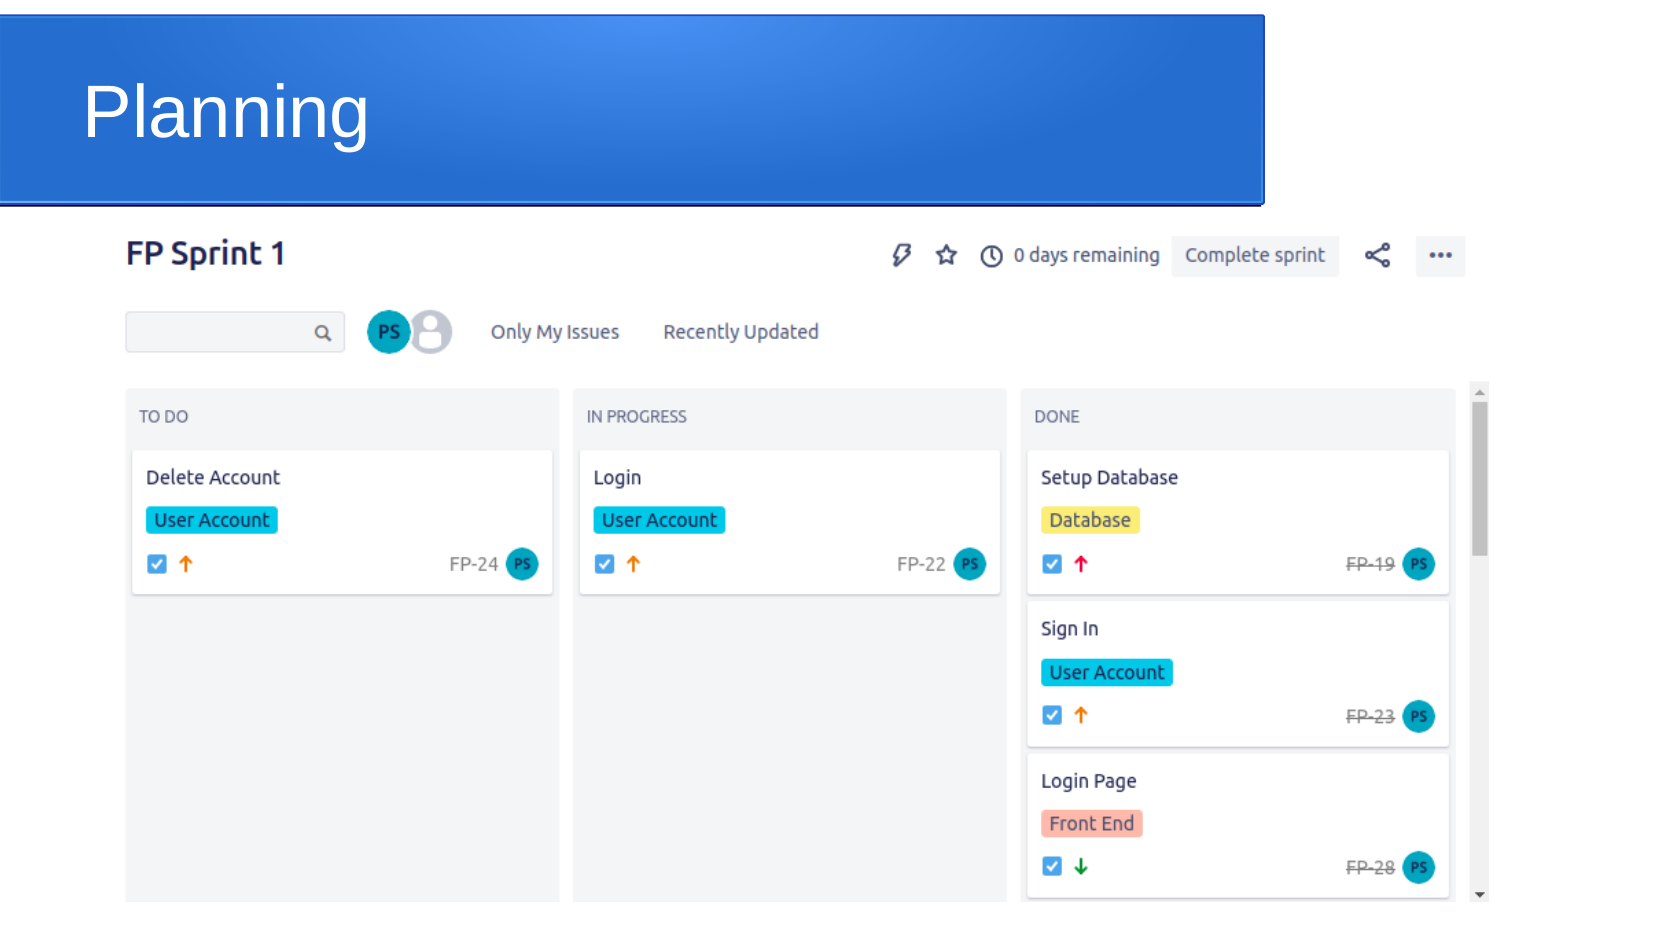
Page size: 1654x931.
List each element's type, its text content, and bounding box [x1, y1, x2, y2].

picture [94, 236, 1489, 902]
title Planning [82, 35, 1235, 189]
